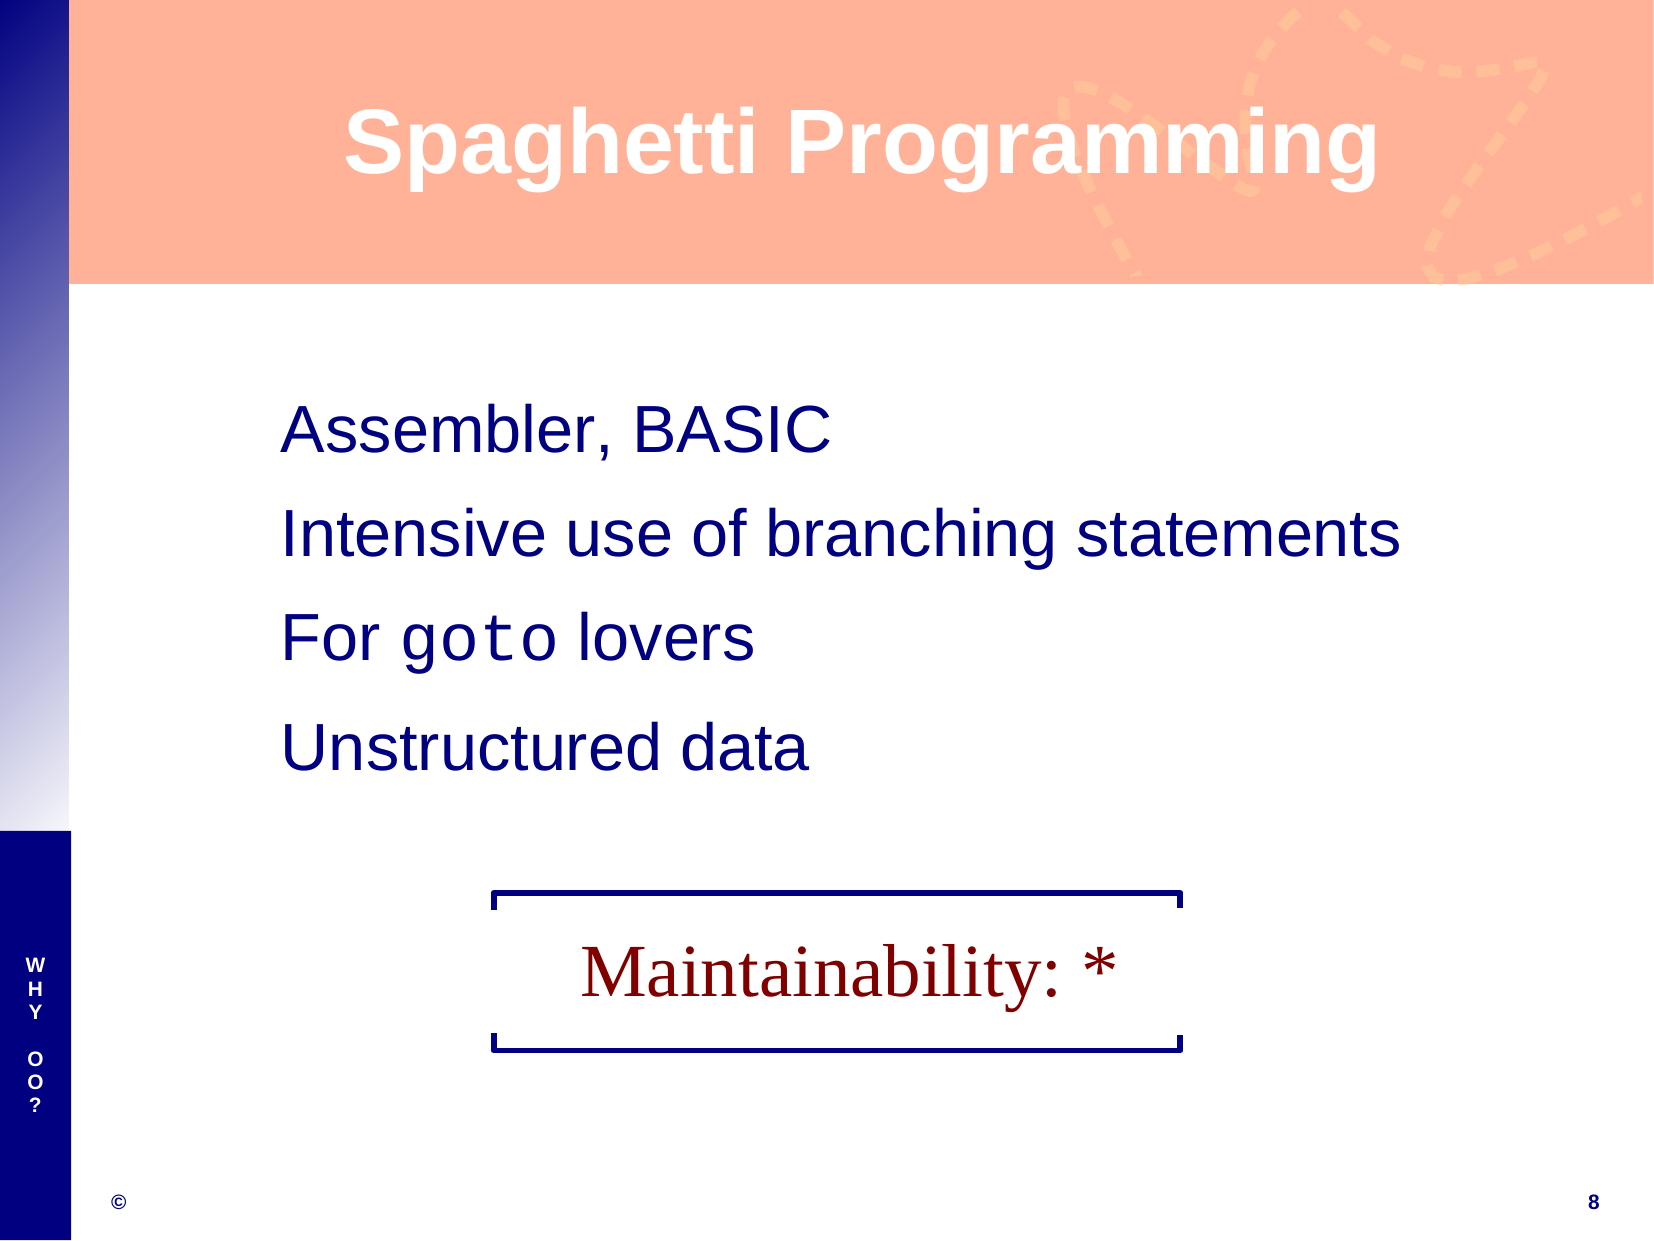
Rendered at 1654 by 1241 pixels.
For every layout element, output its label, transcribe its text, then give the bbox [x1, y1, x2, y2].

title Spaghetti Programming [109, 37, 1617, 246]
text_box W H Y O O ? [0, 830, 71, 1241]
list Assembler, BASIC Intensive use of branching statements For goto lovers Unstructured data [263, 392, 1471, 786]
text_box Maintainability: * [506, 881, 1168, 1061]
